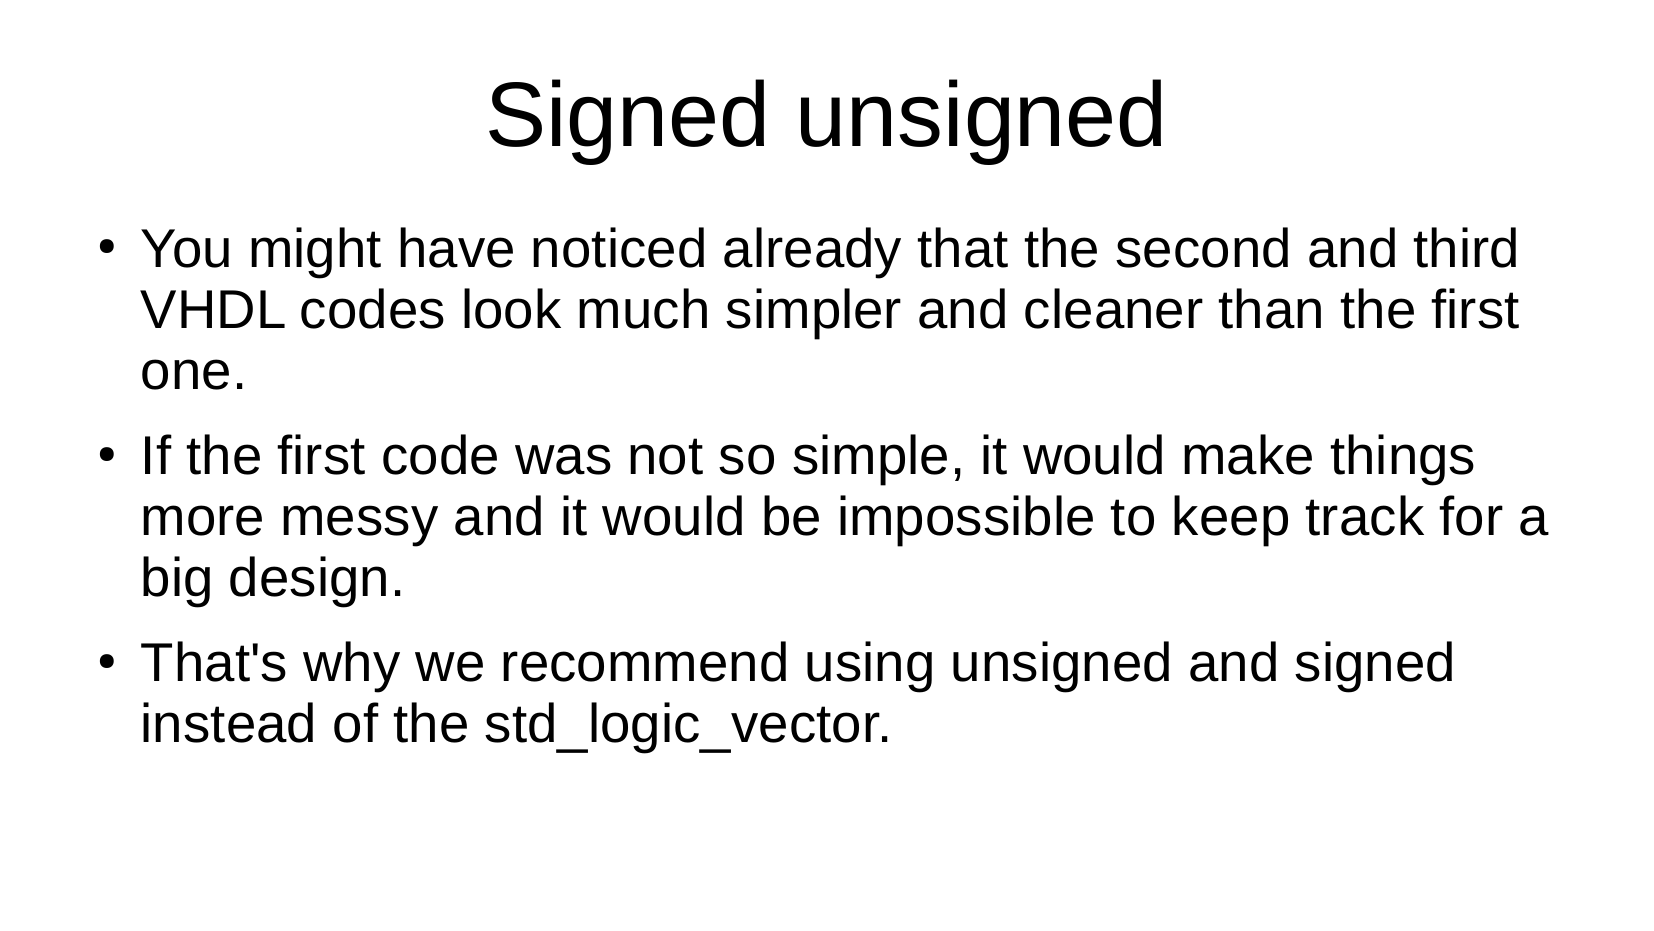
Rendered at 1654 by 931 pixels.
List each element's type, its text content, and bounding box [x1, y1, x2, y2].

title Signed unsigned [82, 37, 1571, 193]
list You might have noticed already that the second and third VHDL codes look much simpler and cleaner than the first one. If the first code was not so simple, it would make things more messy and it would be impossible to keep track for a big design. That's why we recommend using unsigned and signed instead of the std_logic_vector. [82, 217, 1571, 758]
